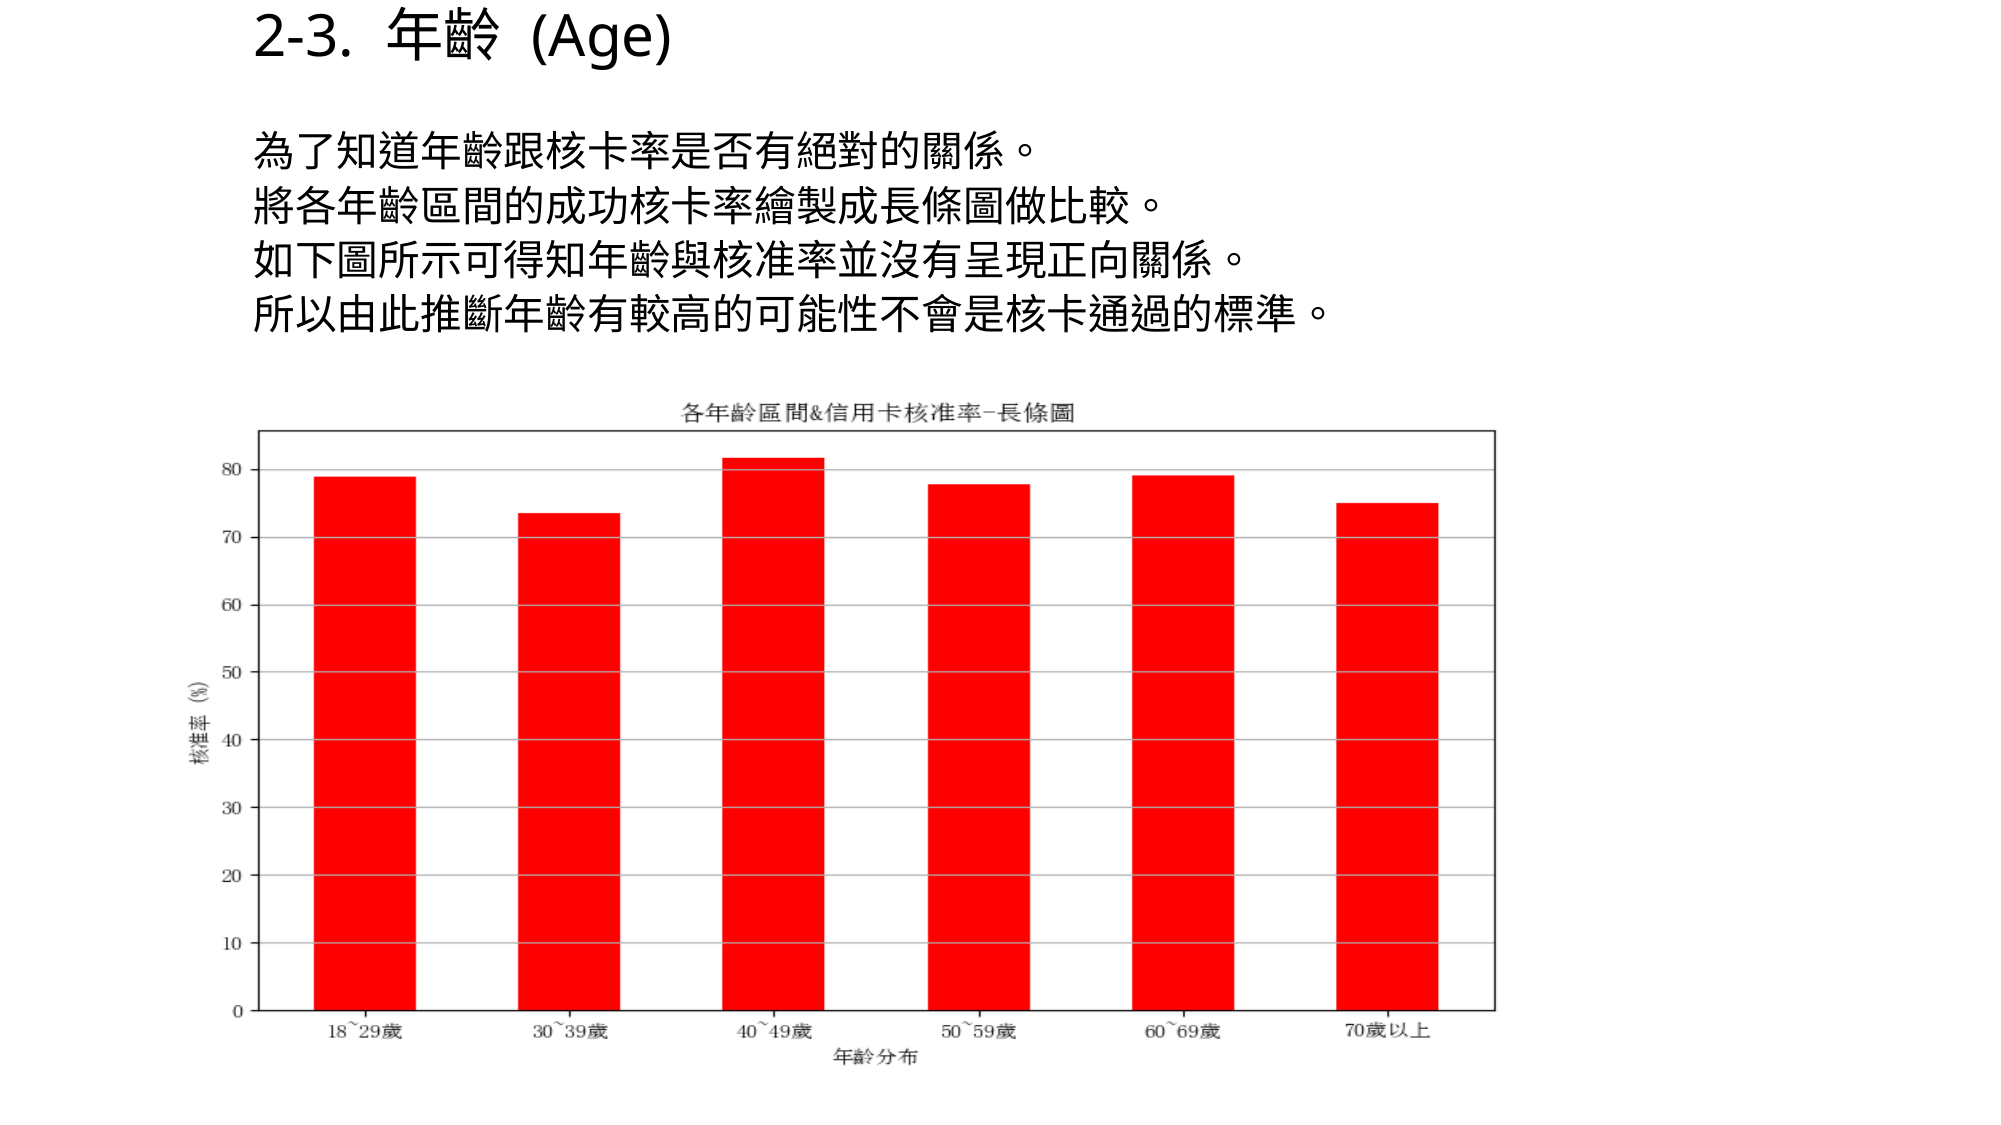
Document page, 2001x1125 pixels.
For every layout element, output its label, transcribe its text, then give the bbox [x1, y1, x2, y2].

title 2-3. 年齡 (Age) 為了知道年齡跟核卡率是否有絕對的關係​。 將各年齡區間的成功核卡率繪製成長條圖做比較。 如下圖所示可得知年齡與核准率並沒有呈現正向關係。 所以由此推斷年齡有較高的可能性不會是核卡通過的標準。 [253, 13, 1979, 324]
picture [59, 340, 1654, 1093]
